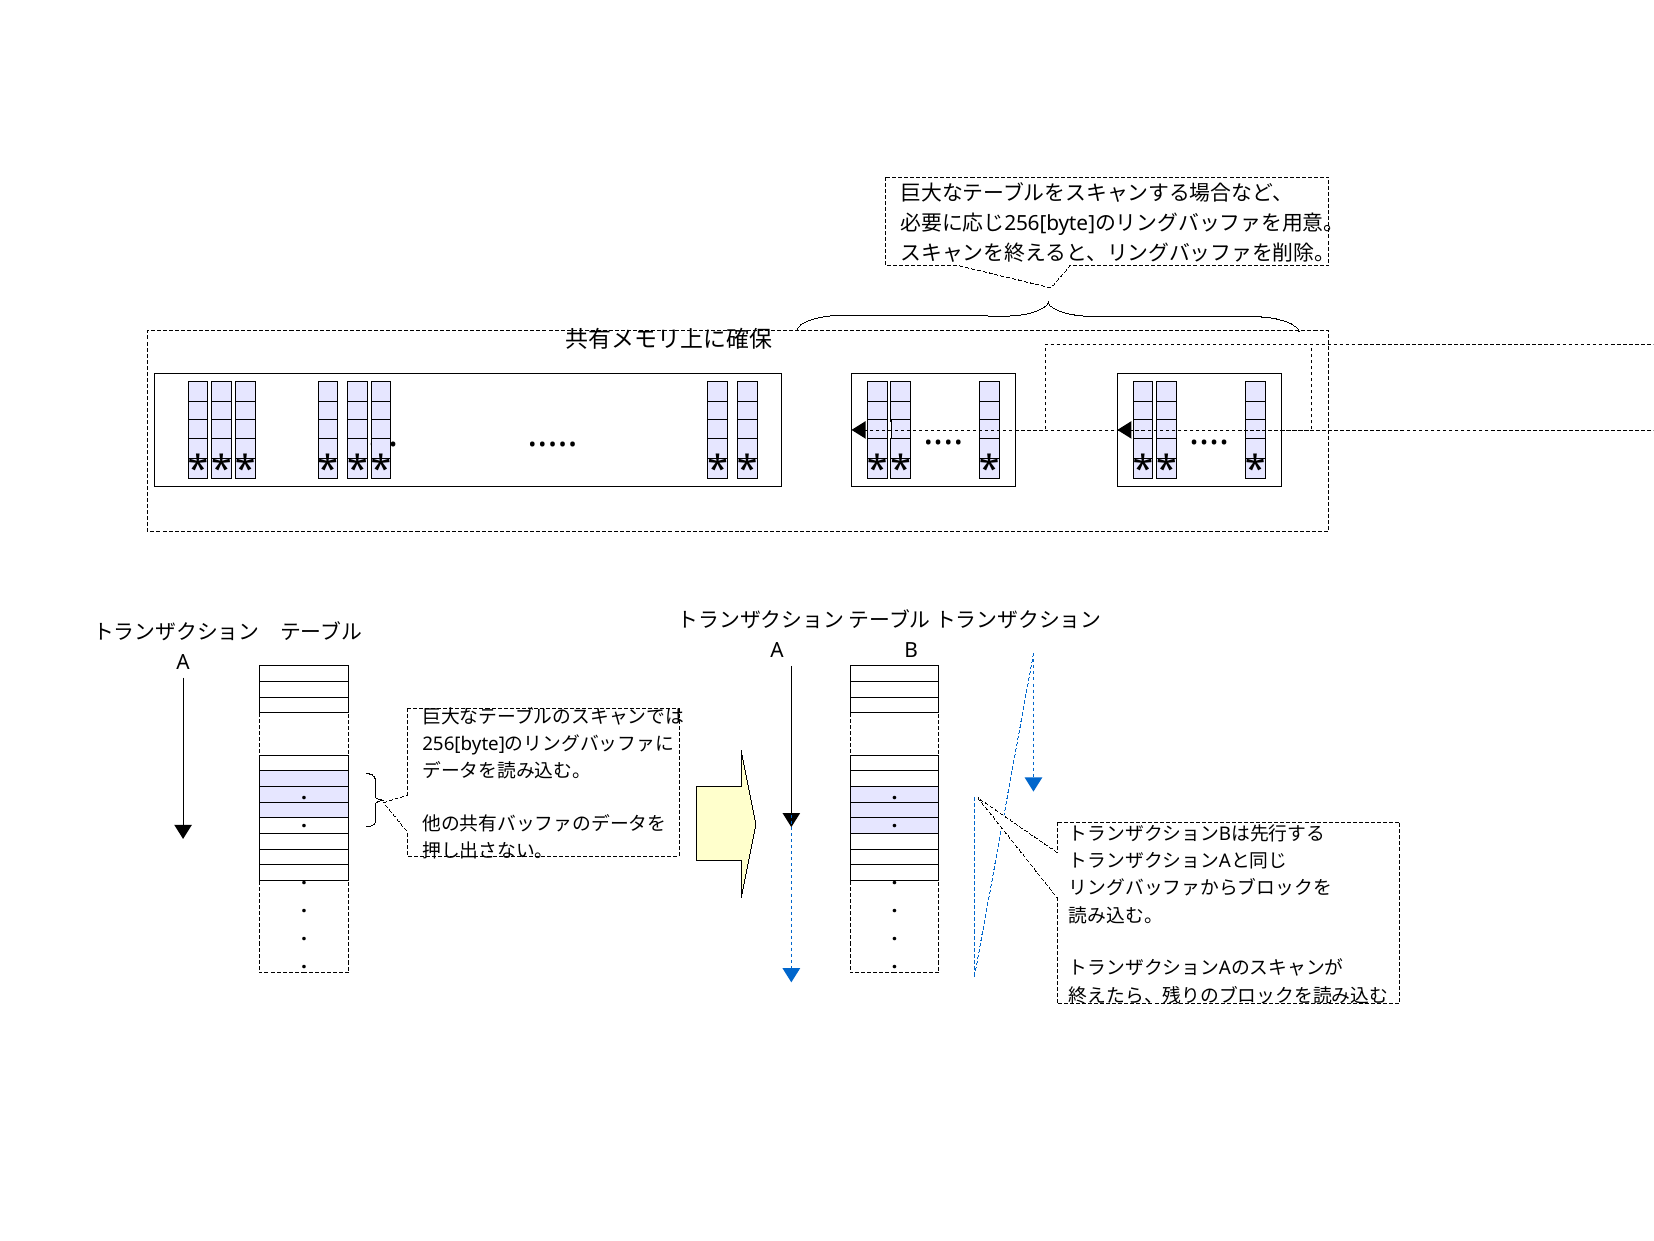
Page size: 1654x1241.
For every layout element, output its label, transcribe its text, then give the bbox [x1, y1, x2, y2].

text_box トランザクションBは先行する トランザクションAと同じ リングバッファからブロックを 読み込む。 トランザクションAのスキャンが 終えたら、残りのブロックを読み込む [978, 797, 1400, 1004]
text_box . . . . . . [259, 680, 349, 973]
text_box 共有メモリ上に確保 [147, 330, 1329, 532]
text_box トランザクション テーブル トランザクション A B [663, 596, 1129, 668]
text_box トランザクション テーブル A [78, 608, 380, 680]
text_box 巨大なテーブルをスキャンする場合など、 必要に応じ256[byte]のリングバッファを用意。 スキャンを終えると、リングバッファを削除。 [885, 177, 1329, 288]
text_box [696, 750, 756, 898]
text_box 巨大なテーブルのスキャンでは 256[byte]のリングバッファに データを読み込む。 他の共有バッファのデータを 押し出さない。 [383, 708, 680, 857]
text_box . . . . . . [850, 668, 939, 973]
